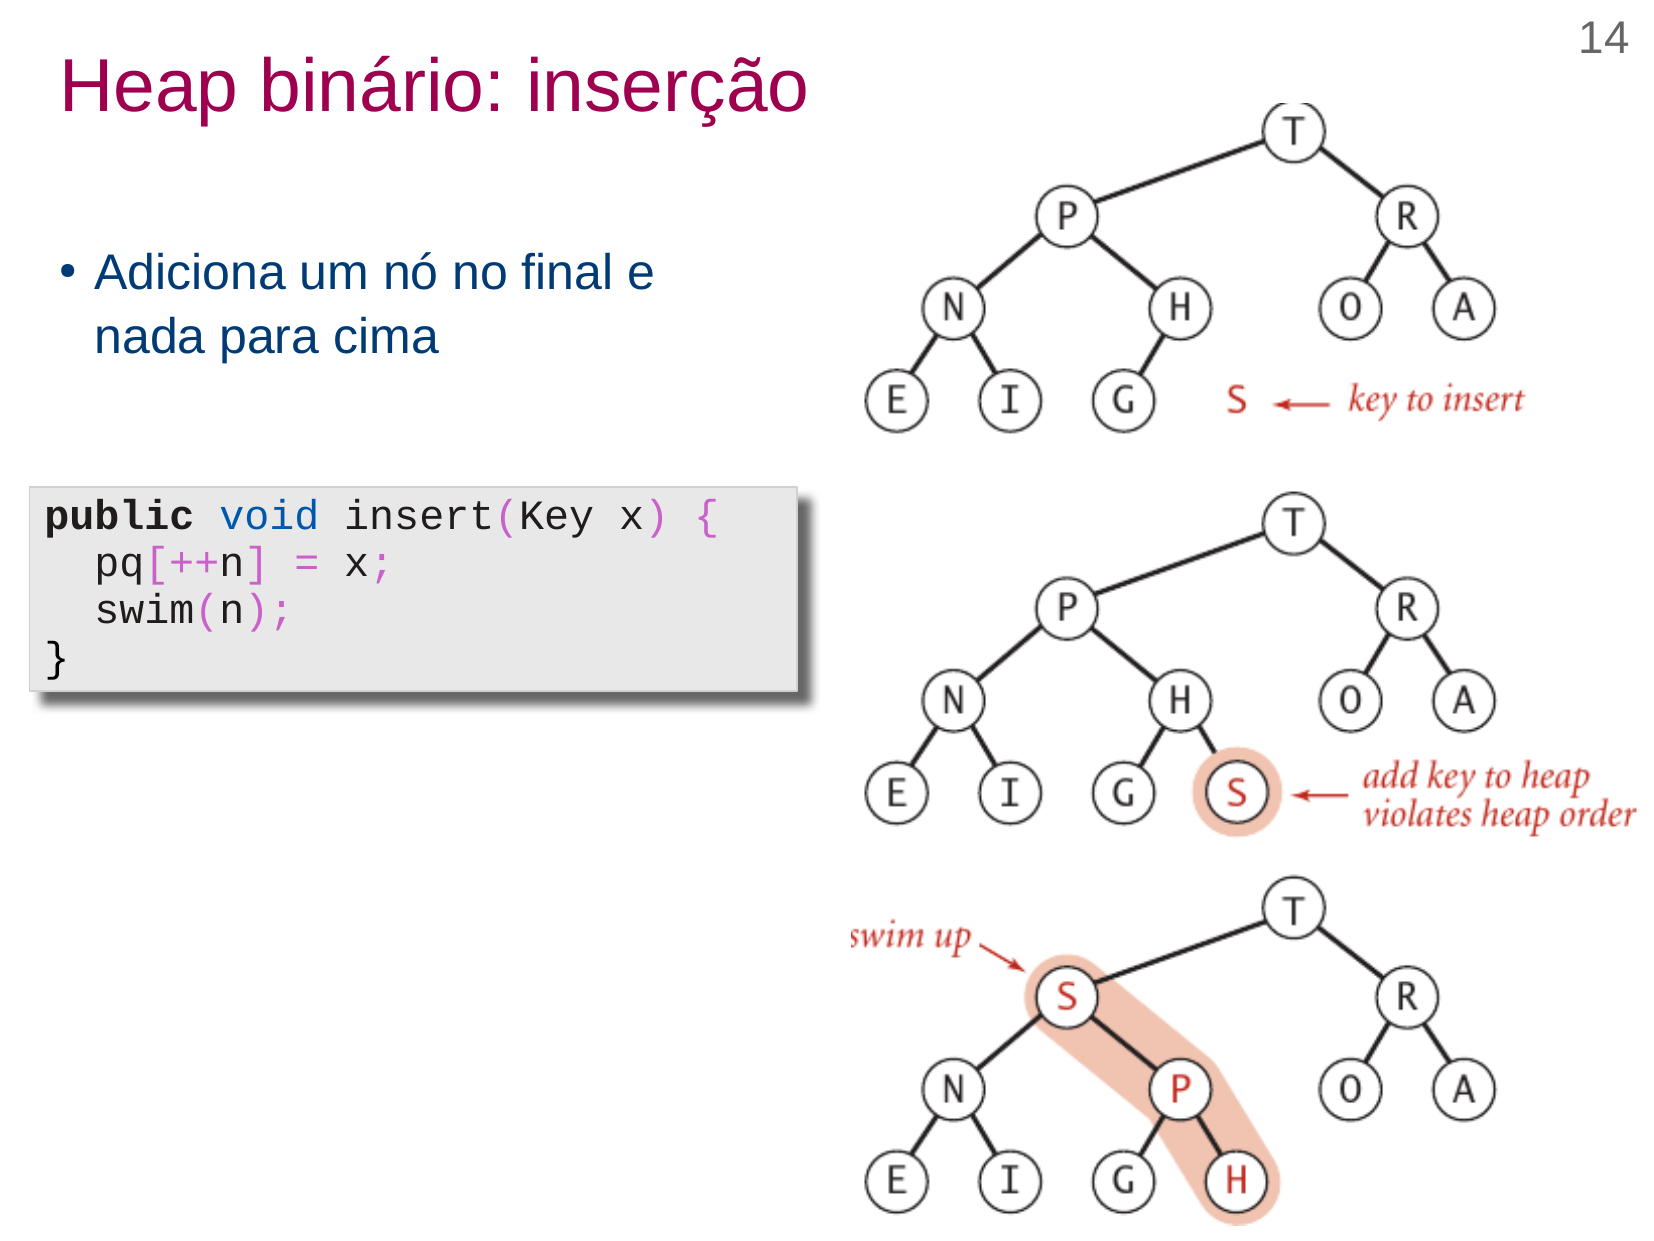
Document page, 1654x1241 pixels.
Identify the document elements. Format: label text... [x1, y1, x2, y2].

picture [851, 103, 1639, 1226]
text_box public void insert(Key x) { pq[++n] = x; swim(n); } [29, 487, 798, 692]
title Heap binário: inserção [59, 29, 1595, 148]
list Adiciona um nó no final e nada para cima [59, 236, 851, 1211]
